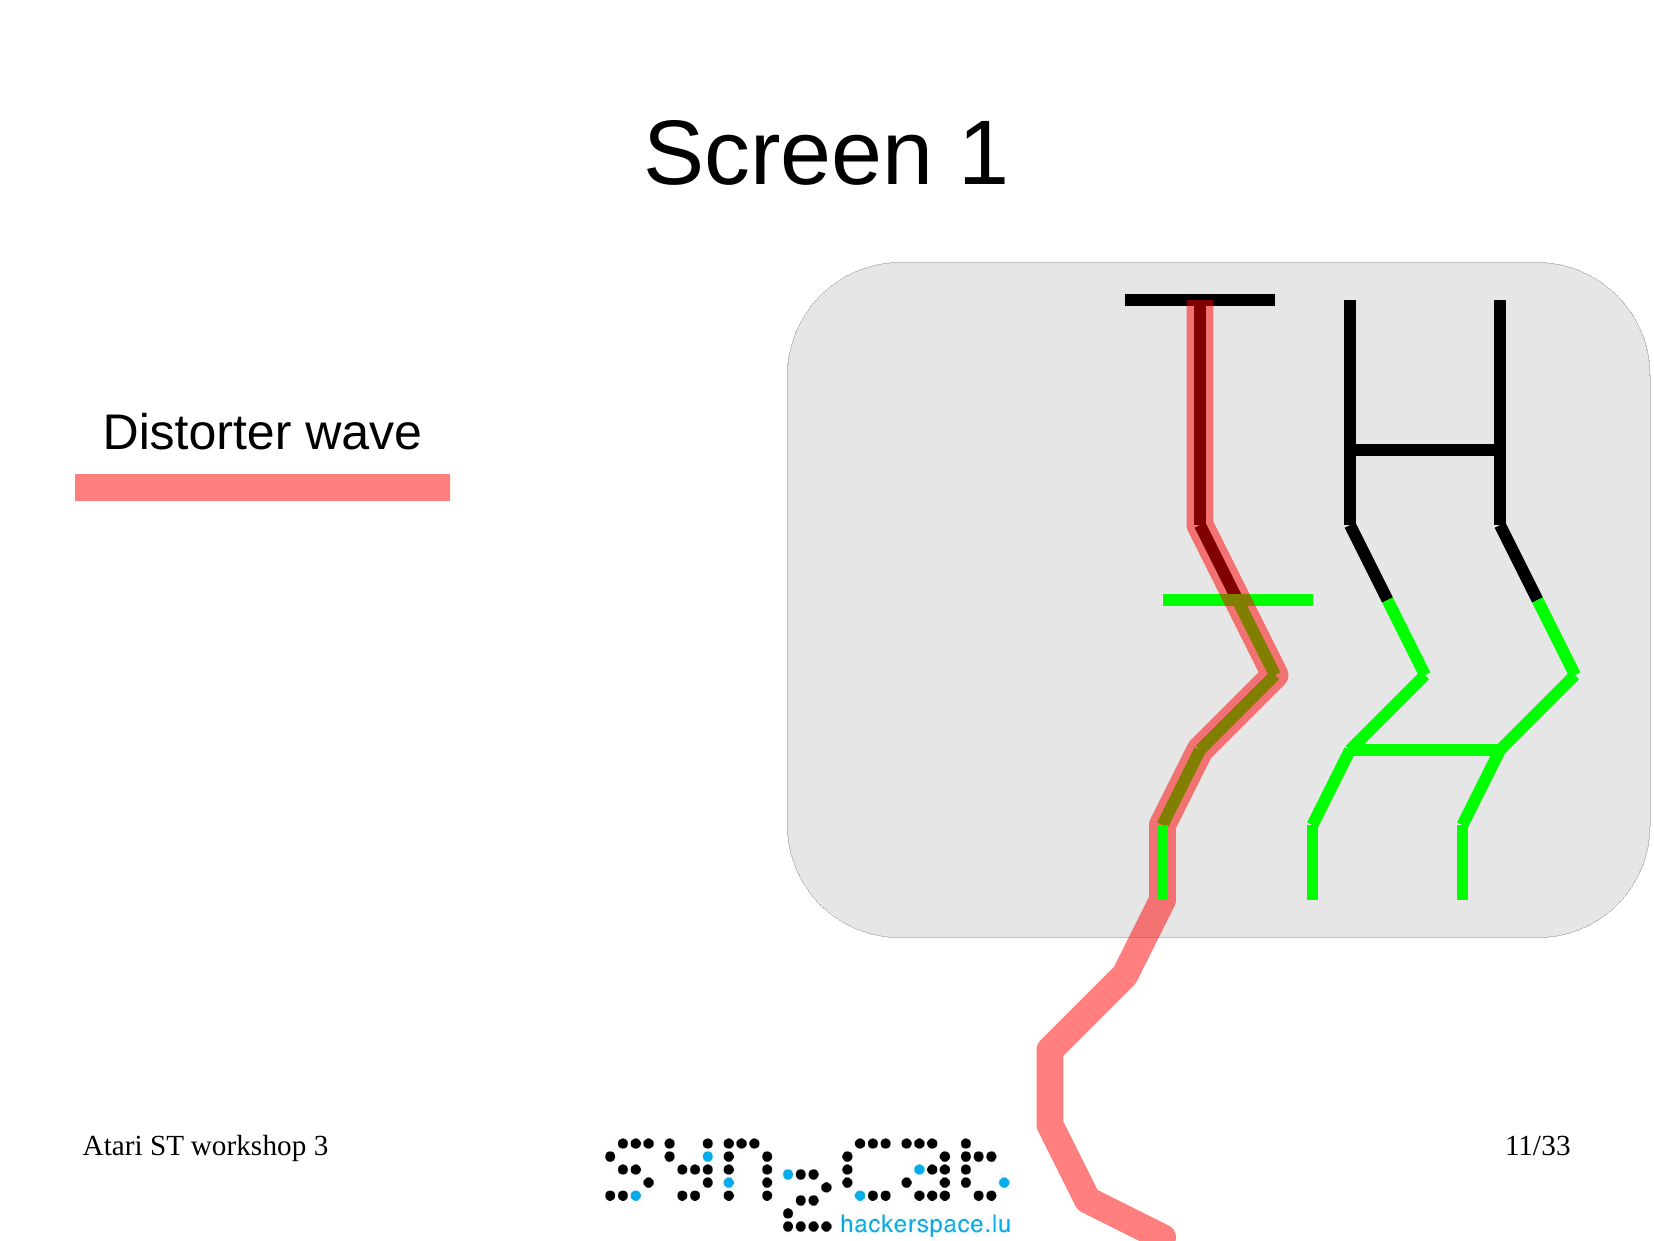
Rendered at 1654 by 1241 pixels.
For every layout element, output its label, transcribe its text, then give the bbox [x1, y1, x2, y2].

title Screen 1 [82, 49, 1571, 257]
text_box [787, 262, 1651, 938]
picture [600, 1124, 1025, 1241]
